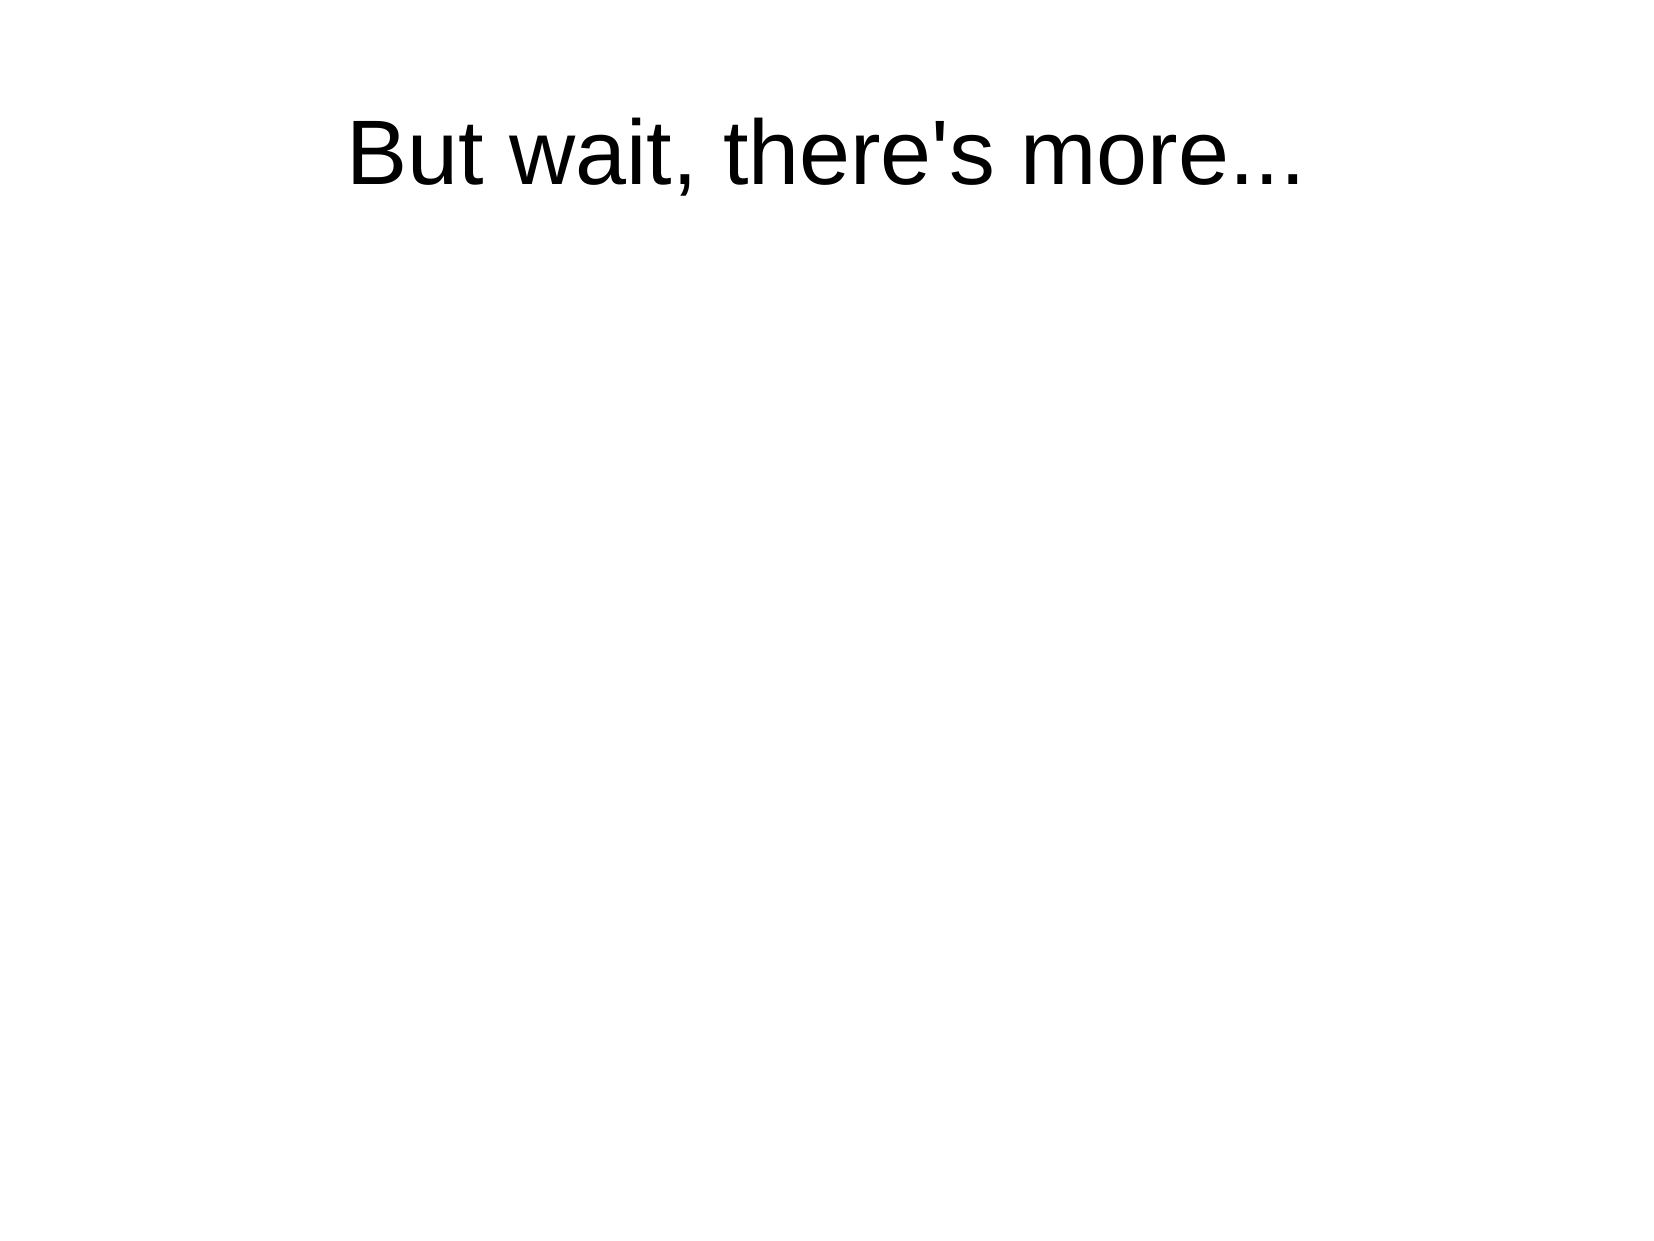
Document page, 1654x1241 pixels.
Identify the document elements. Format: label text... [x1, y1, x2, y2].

title But wait, there's more... [82, 49, 1571, 257]
